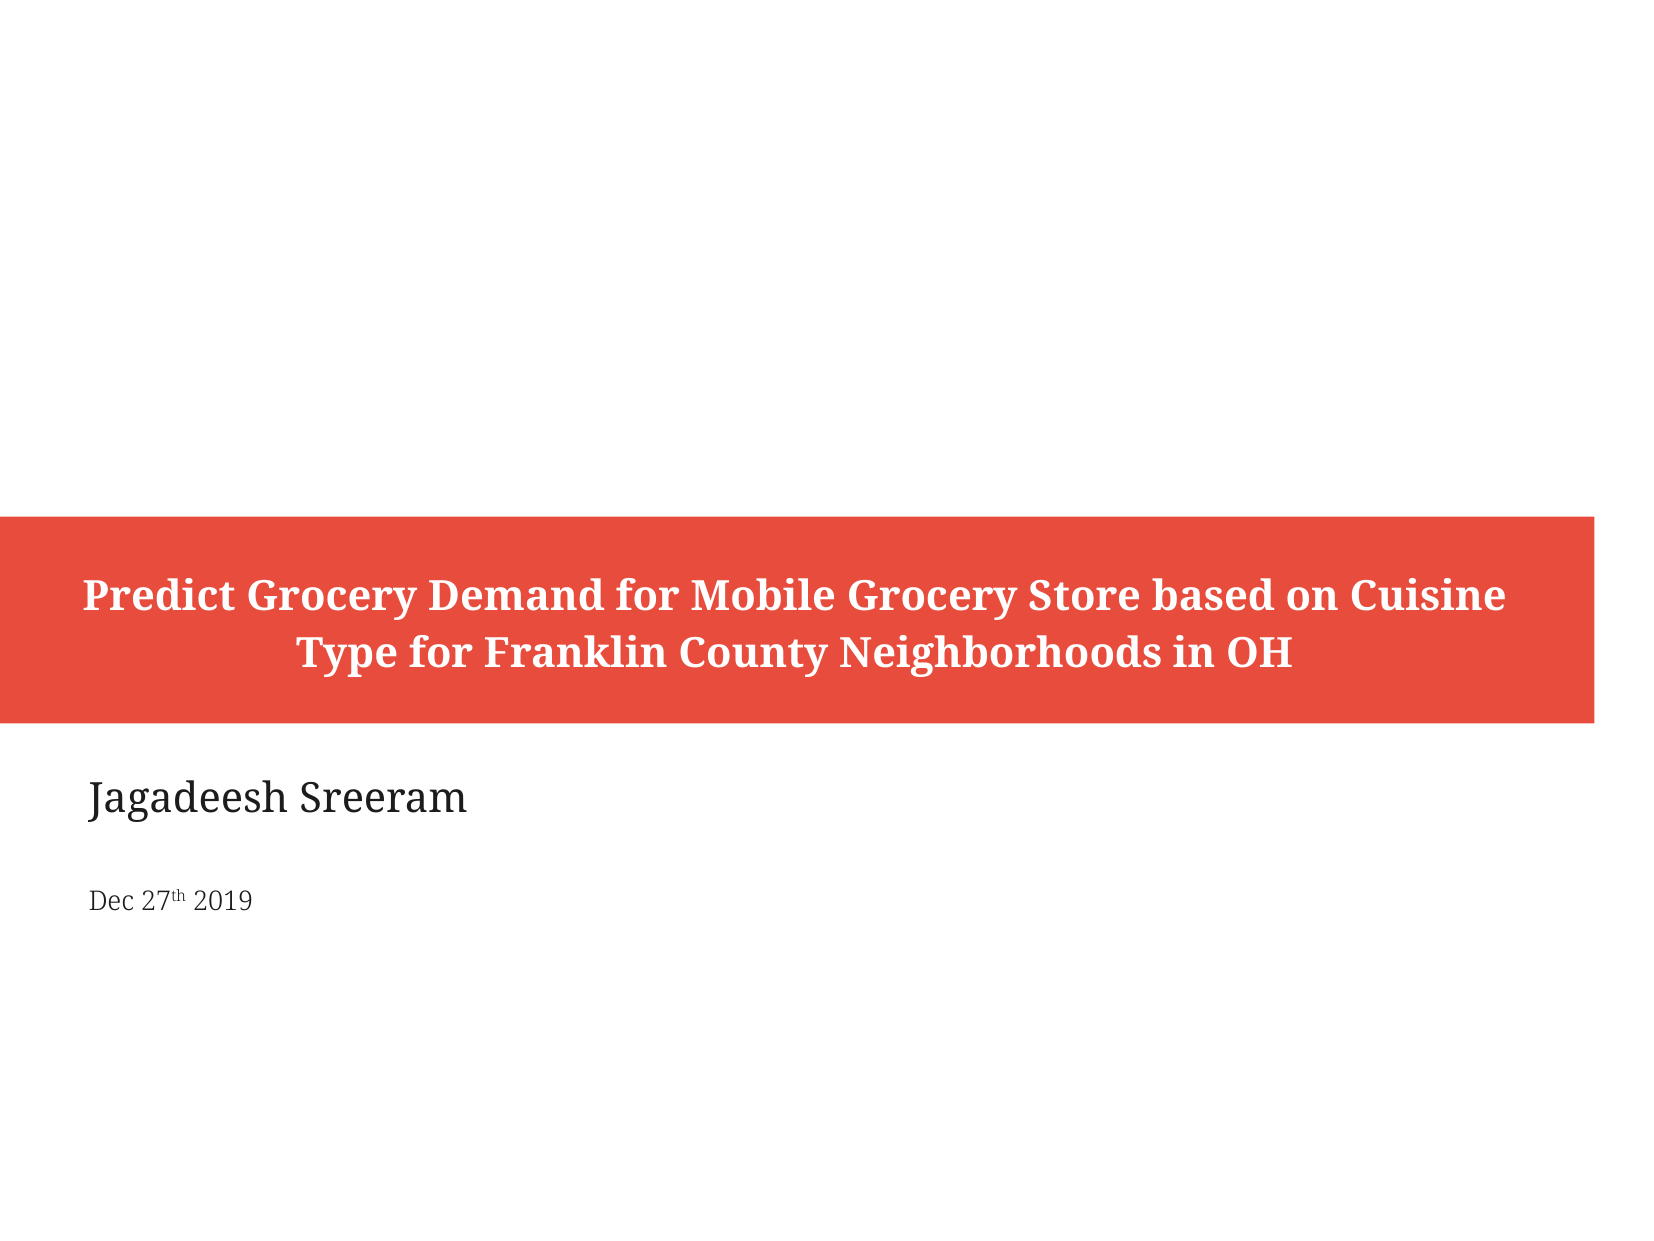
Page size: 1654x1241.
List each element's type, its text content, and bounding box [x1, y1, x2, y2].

title Predict Grocery Demand for Mobile Grocery Store based on Cuisine Type for Franklin County Neighborhoods in OH [47, 565, 1583, 679]
subtitle Jagadeesh Sreeram Dec 27th 2019 [88, 767, 1595, 1182]
